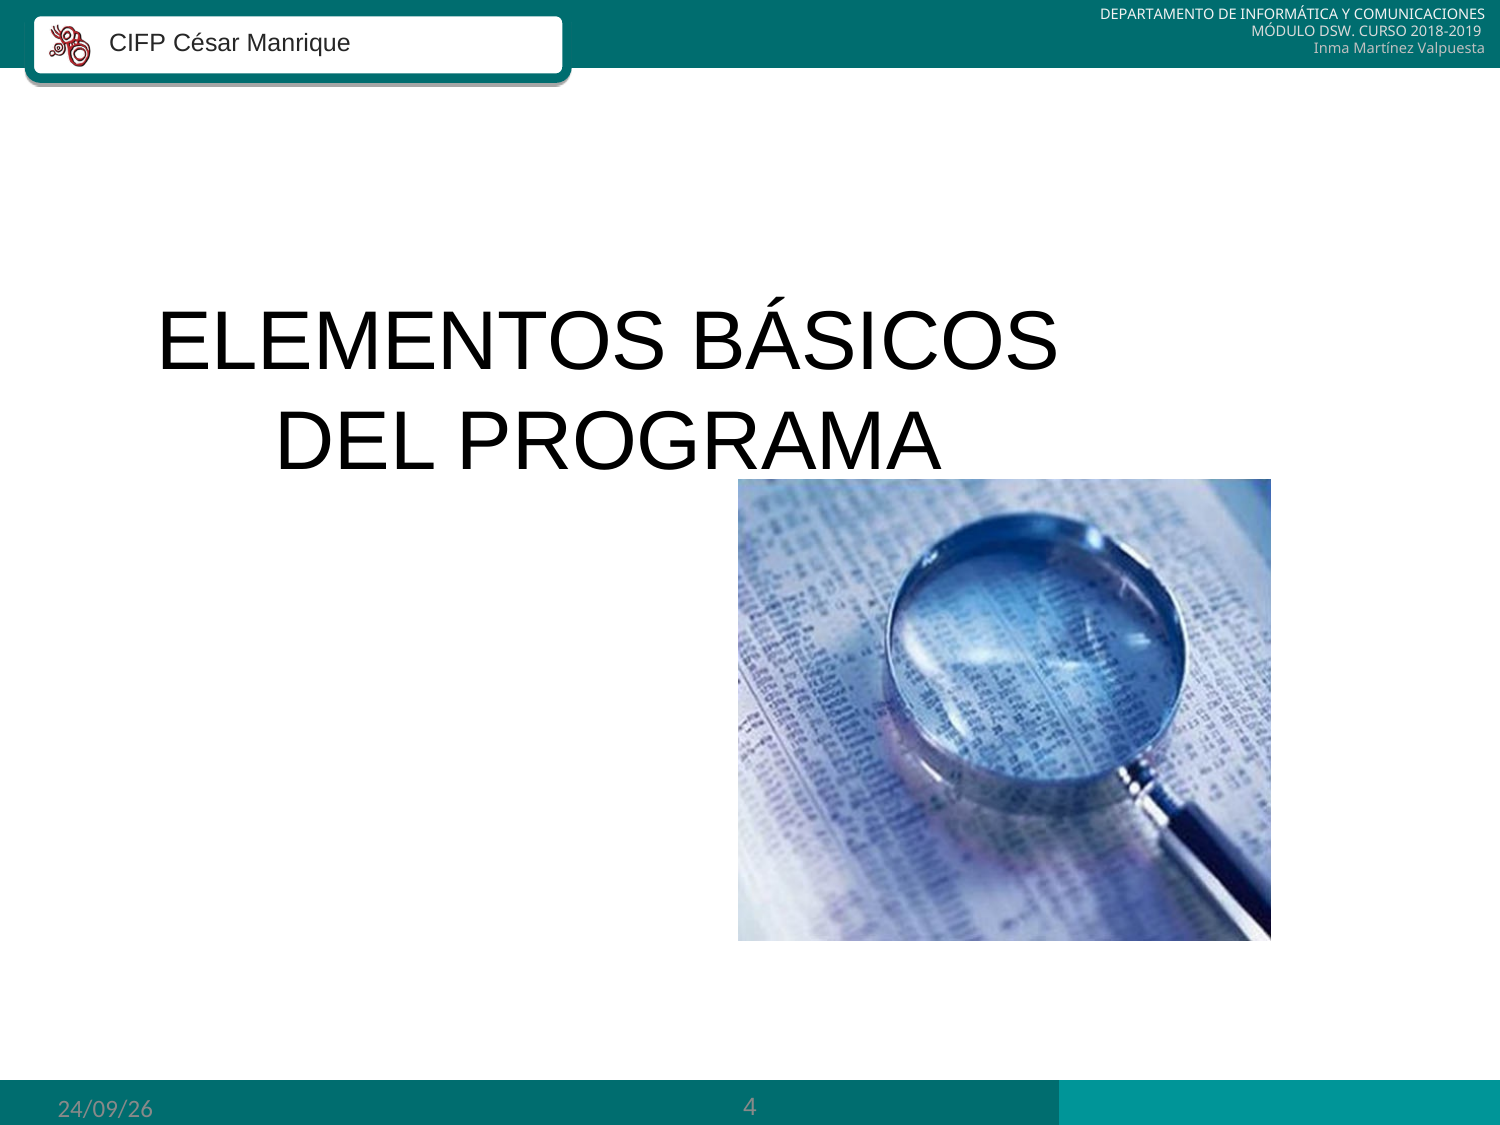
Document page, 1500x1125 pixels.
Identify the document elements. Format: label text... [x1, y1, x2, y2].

picture [47, 23, 93, 67]
picture [738, 479, 1271, 941]
text_box <número> [512, 1082, 988, 1125]
title ELEMENTOS BÁSICOS DEL PROGRAMA [76, 278, 1105, 717]
text_box 18/09/18 [42, 1085, 344, 1125]
